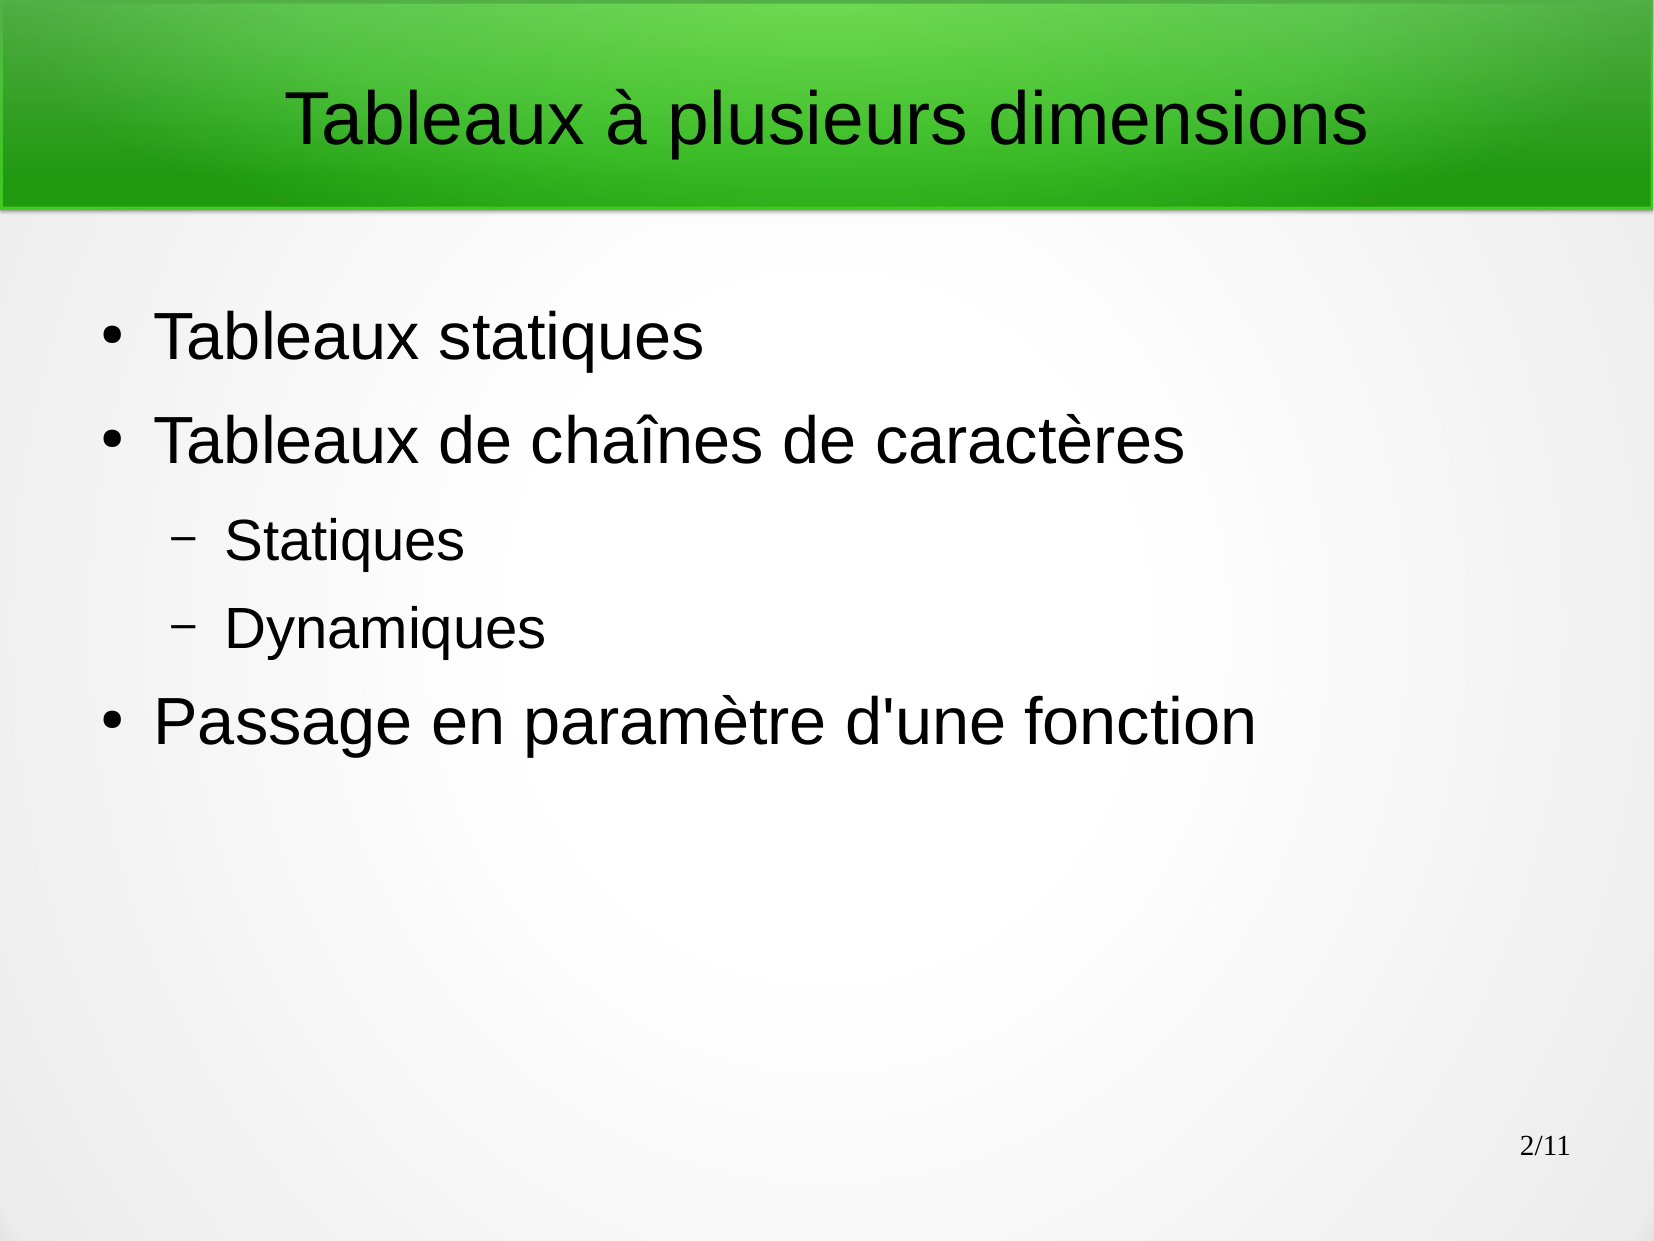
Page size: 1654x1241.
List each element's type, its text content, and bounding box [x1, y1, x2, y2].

list Tableaux statiques Tableaux de chaînes de caractères Statiques Dynamiques Passage en paramètre d'une fonction [82, 299, 1571, 1019]
title Tableaux à plusieurs dimensions [82, 47, 1571, 189]
